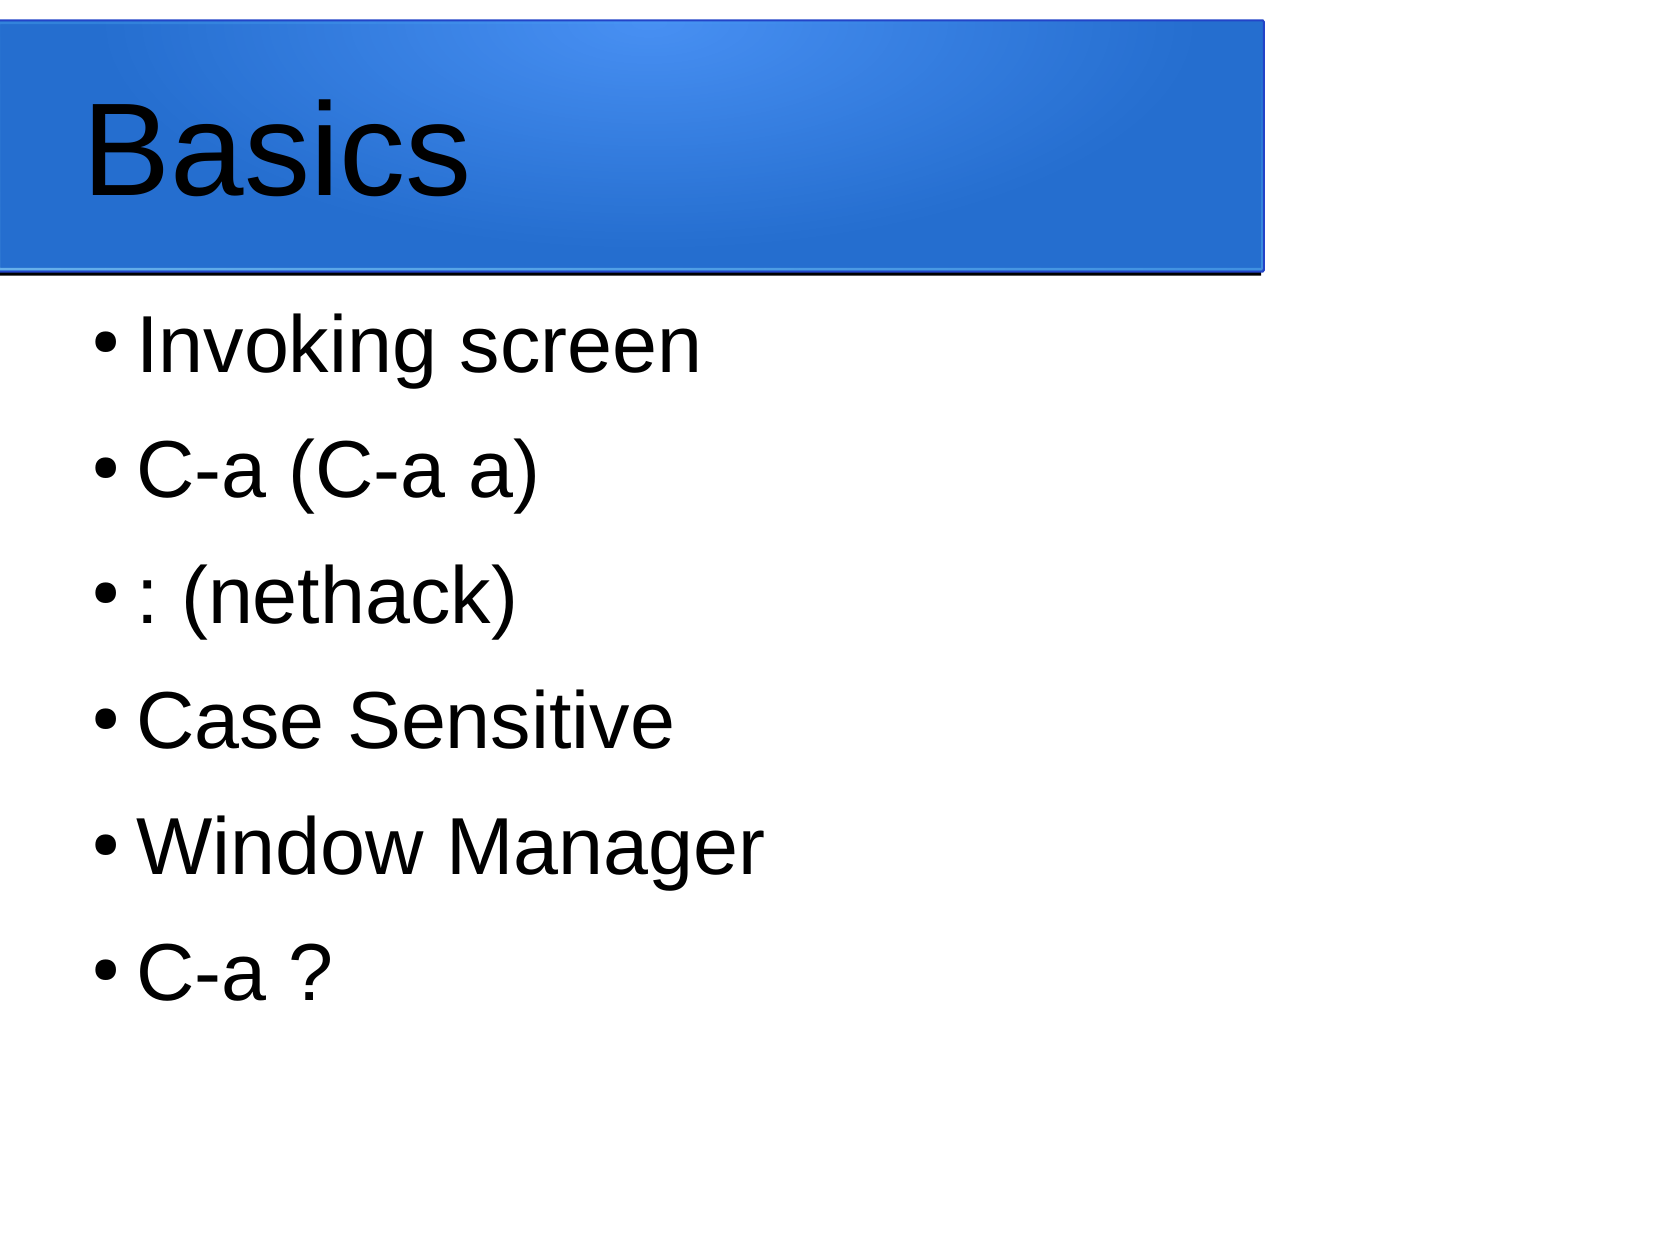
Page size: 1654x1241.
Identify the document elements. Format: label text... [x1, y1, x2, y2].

title Basics [82, 47, 1235, 252]
list Invoking screen C-a (C-a a) : (nethack) Case Sensitive Window Manager C-a ? [76, 299, 1565, 1019]
